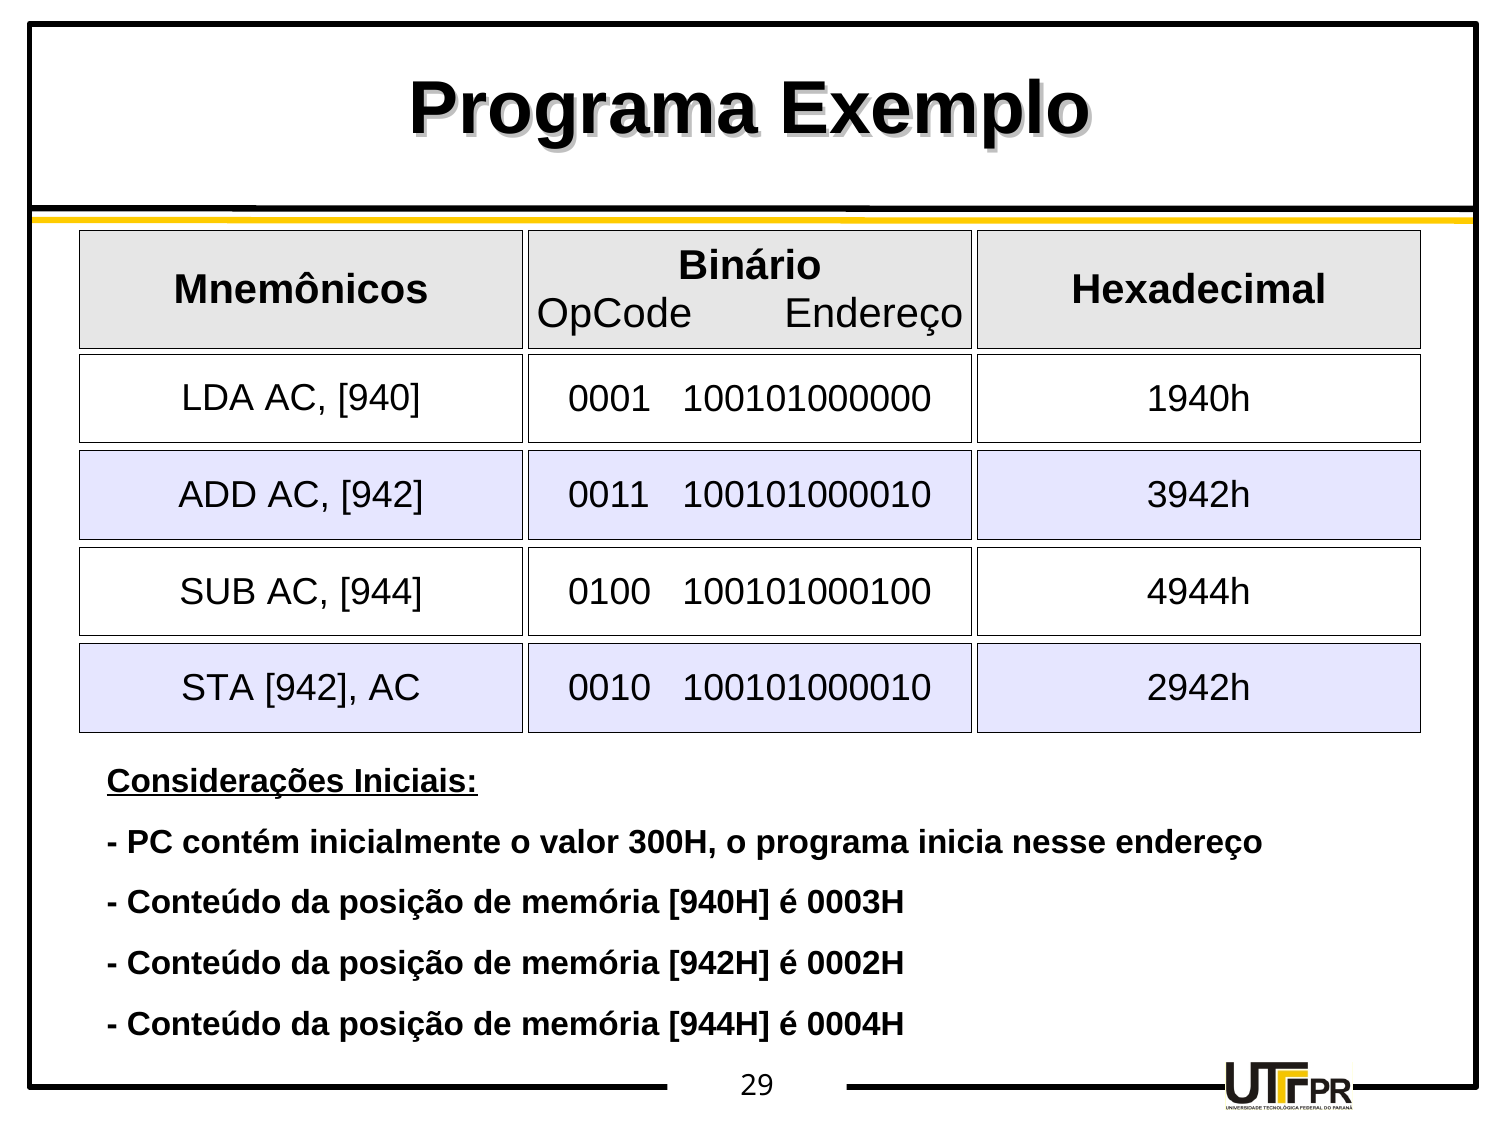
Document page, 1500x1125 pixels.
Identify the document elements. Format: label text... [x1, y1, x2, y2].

text_box ADD AC, [942] [79, 450, 523, 540]
text_box 4944h [977, 547, 1421, 636]
title Programa Exemplo [41, 65, 1459, 159]
text_box Hexadecimal [977, 230, 1421, 349]
text_box 2942h [977, 643, 1421, 733]
text_box 1940h [977, 354, 1421, 443]
picture [1225, 1062, 1353, 1110]
text_box SUB AC, [944] [79, 547, 523, 636]
text_box 0100 100101000100 [528, 547, 972, 636]
text_box 3942h [977, 450, 1421, 540]
text_box 0010 100101000010 [528, 643, 972, 733]
text_box STA [942], AC [79, 643, 523, 733]
text_box LDA AC, [940] [79, 354, 523, 443]
text_box 0001 100101000000 [528, 354, 972, 443]
text_box Binário OpCode Endereço [528, 230, 972, 349]
text_box 0011 100101000010 [528, 450, 972, 540]
text_box Mnemônicos [79, 230, 523, 349]
text_box Considerações Iniciais: - PC contém inicialmente o valor 300H, o programa inicia nesse endereço - Conteúdo da posição de memória [940H] é 0003H - Conteúdo da posição de memória [942H] é 0002H - Conteúdo da posição de memória [944H] é 0004H [91, 751, 1280, 1050]
